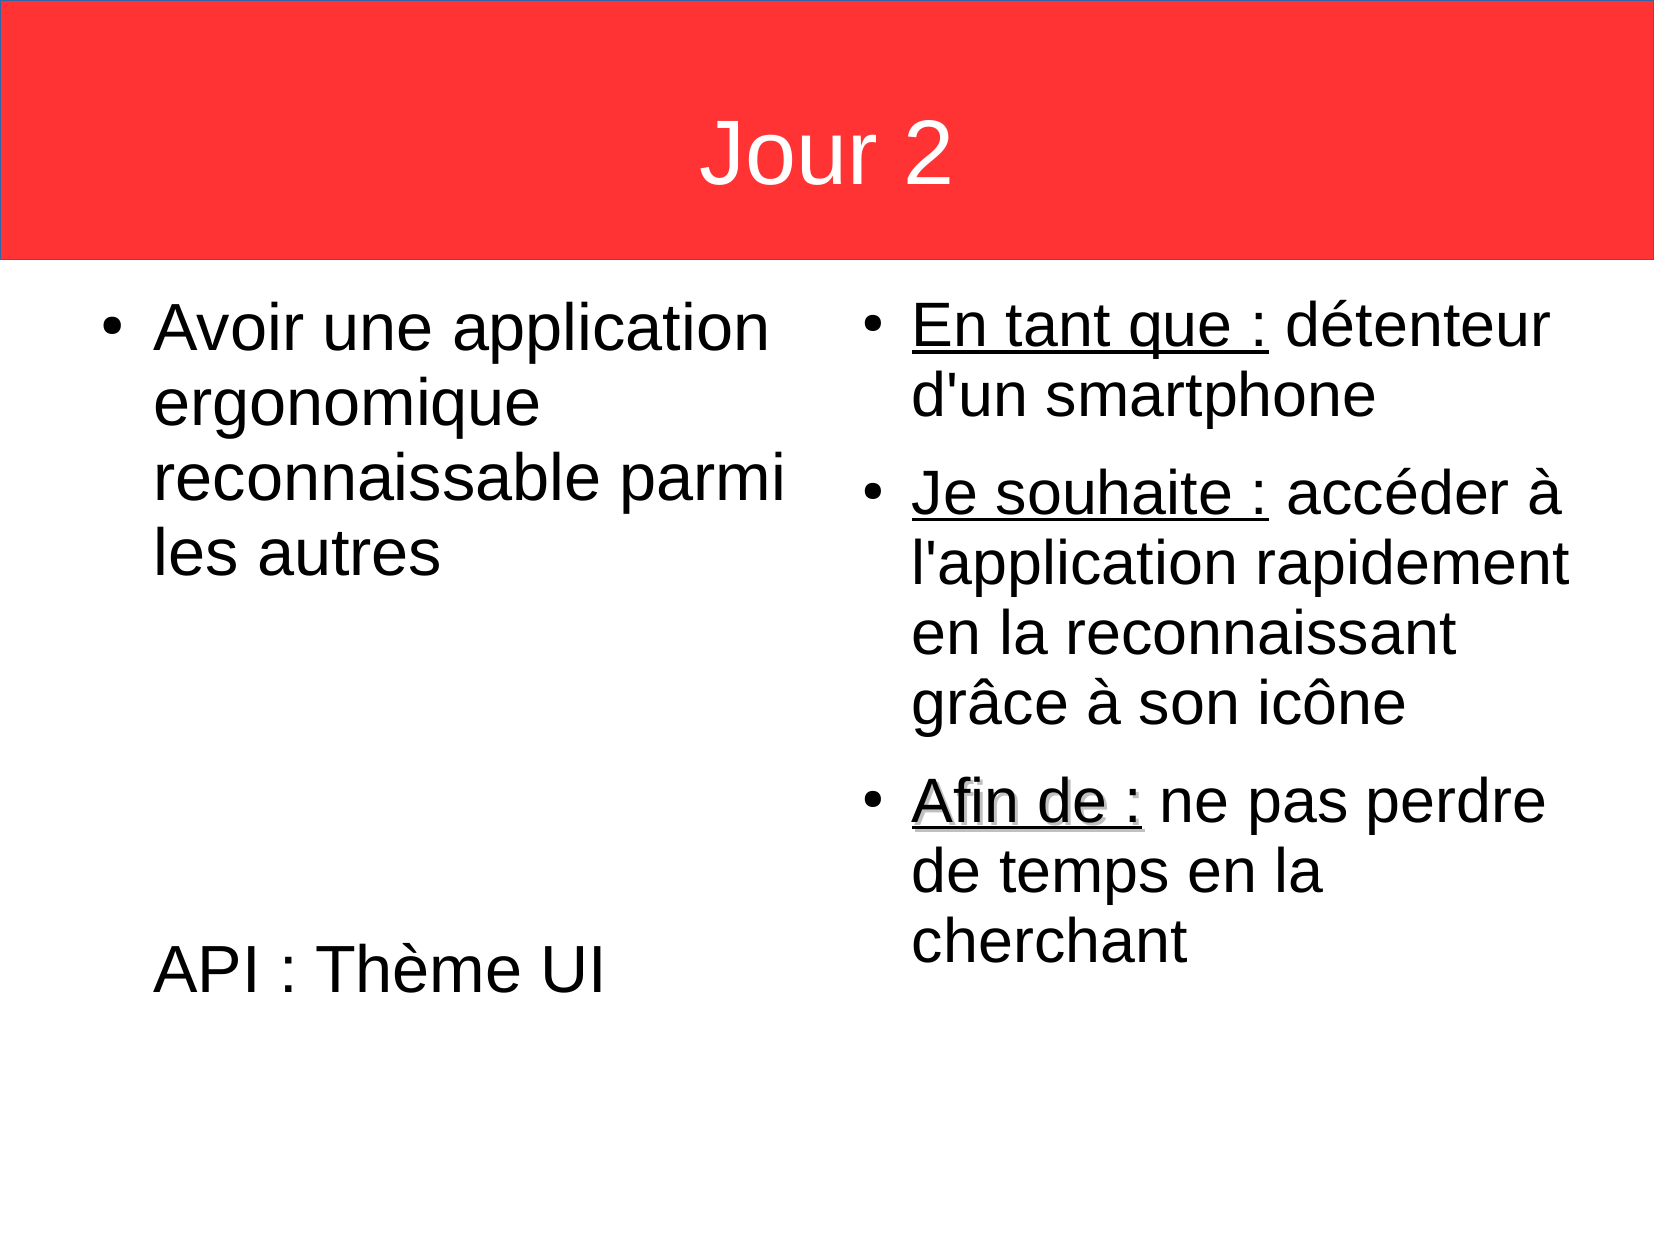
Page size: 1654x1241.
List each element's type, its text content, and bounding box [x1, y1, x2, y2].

list Avoir une application ergonomique reconnaissable parmi les autres API : Thème UI [82, 290, 809, 1010]
list En tant que : détenteur d'un smartphone Je souhaite : accéder à l'application rapidement en la reconnaissant grâce à son icône Afin de : ne pas perdre de temps en la cherchant [845, 290, 1572, 1010]
text_box [0, 0, 1654, 260]
title Jour 2 [82, 49, 1571, 257]
